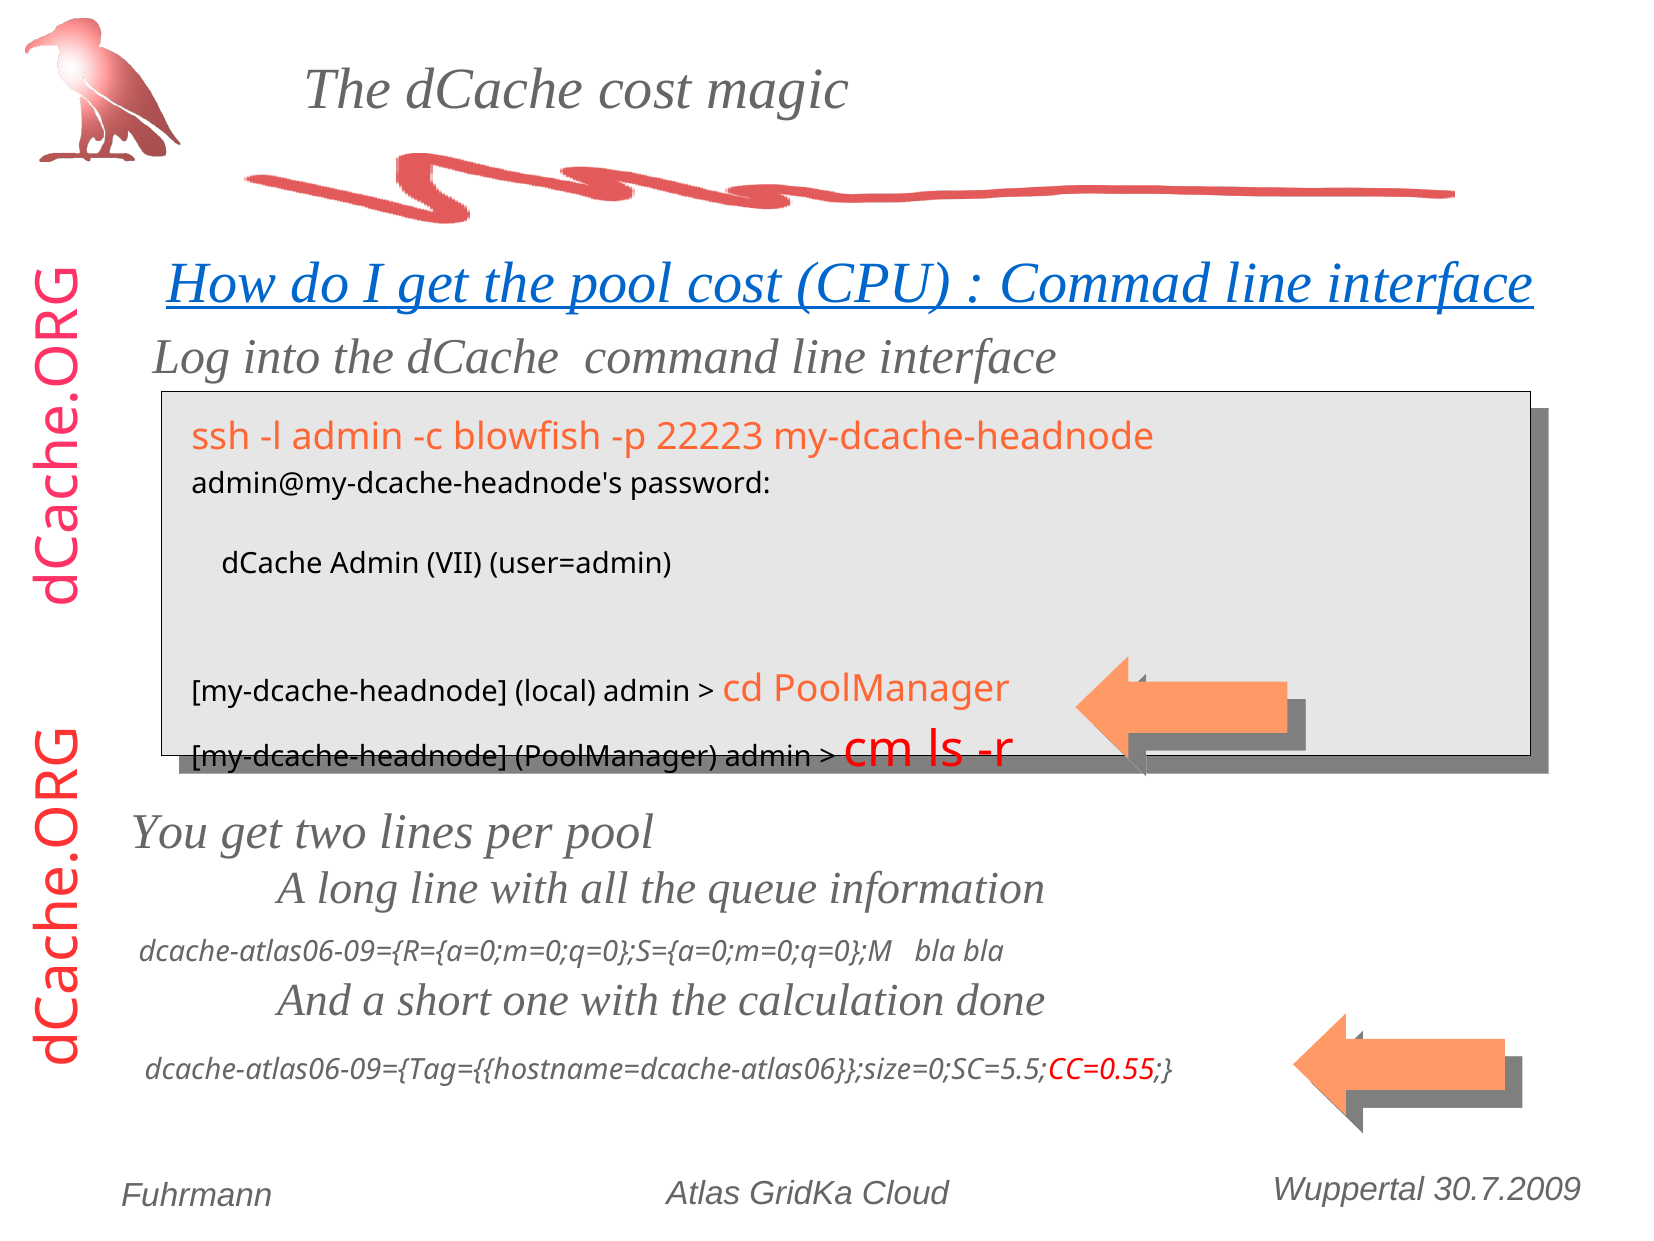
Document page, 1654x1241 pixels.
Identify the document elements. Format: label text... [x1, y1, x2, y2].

text_box You get two lines per pool [115, 796, 666, 869]
text_box [1293, 1013, 1505, 1116]
text_box The dCache cost magic [289, 49, 865, 132]
text_box dcache-atlas06-09={R={a=0;m=0;q=0};S={a=0;m=0;q=0};M bla bla [123, 922, 1088, 972]
text_box How do I get the pool cost (CPU) : Commad line interface [151, 243, 1550, 325]
text_box [161, 391, 1531, 759]
text_box Log into the dCache command line interface [137, 322, 1085, 395]
text_box dcache-atlas06-09={Tag={{hostname=dcache-atlas06}};size=0;SC=5.5;CC=0.55;} [129, 1040, 1295, 1090]
text_box ssh -l admin -c blowfish -p 22223 my-dcache-headnode [176, 402, 1182, 461]
text_box A long line with all the queue information [262, 854, 1060, 923]
text_box admin@my-dcache-headnode's password: dCache Admin (VII) (user=admin) [my-dcache-headnode] (local) admin > cd PoolManager [my-dcache-headnode] (PoolManager) admin > cm ls -r [176, 455, 1048, 784]
text_box And a short one with the calculation done [262, 967, 1061, 1035]
